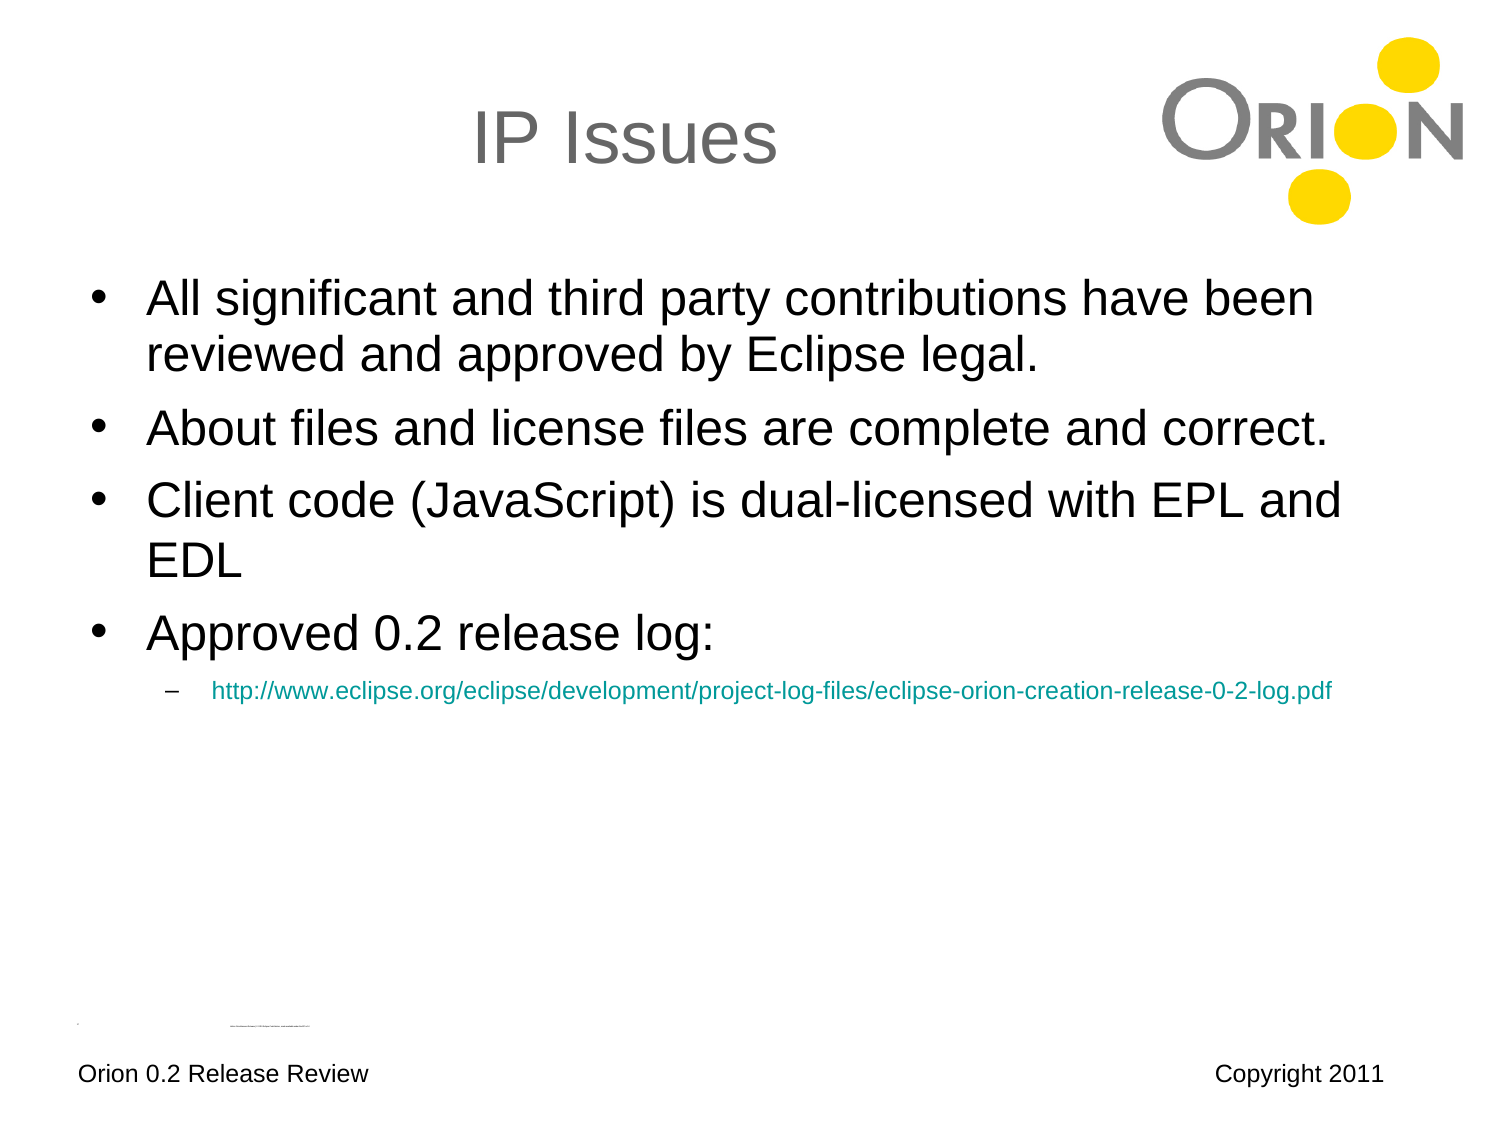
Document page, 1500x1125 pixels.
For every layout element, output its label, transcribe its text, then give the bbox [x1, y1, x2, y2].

picture [1162, 37, 1463, 225]
list All significant and third party contributions have been reviewed and approved by Eclipse legal. About files and license files are complete and correct. Client code (JavaScript) is dual-licensed with EPL and EDL Approved 0.2 release log: http://www.eclipse.org/eclipse/development/project-log-files/eclipse-orion-creation-release-0-2-log.pdf [75, 262, 1426, 1006]
title IP Issues [74, 45, 1176, 233]
